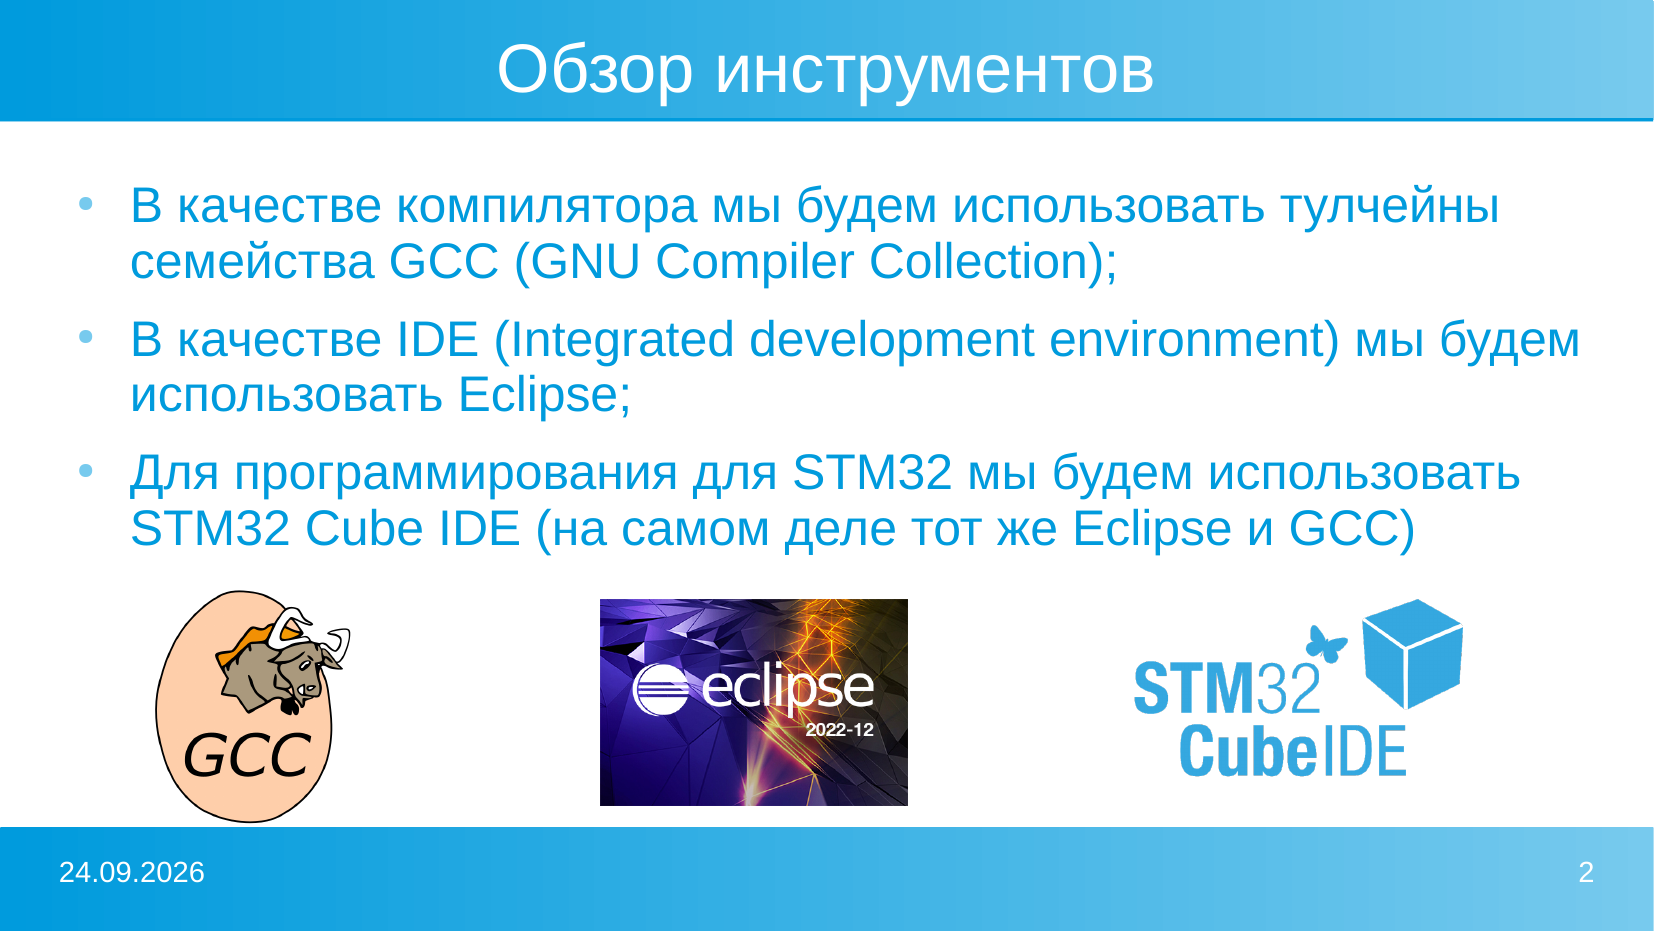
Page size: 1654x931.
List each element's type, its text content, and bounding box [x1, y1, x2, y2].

picture [600, 599, 908, 806]
picture [150, 587, 352, 826]
list В качестве компилятора мы будем использовать тулчейны семейства GCC (GNU Compiler Collection); В качестве IDE (Integrated development environment) мы будем использовать Eclipse; Для программирования для STM32 мы будем использовать STM32 Cube IDE (на самом деле тот же Eclipse и GCC) [59, 177, 1595, 563]
title Обзор инструментов [59, 29, 1595, 108]
picture [1133, 599, 1463, 791]
